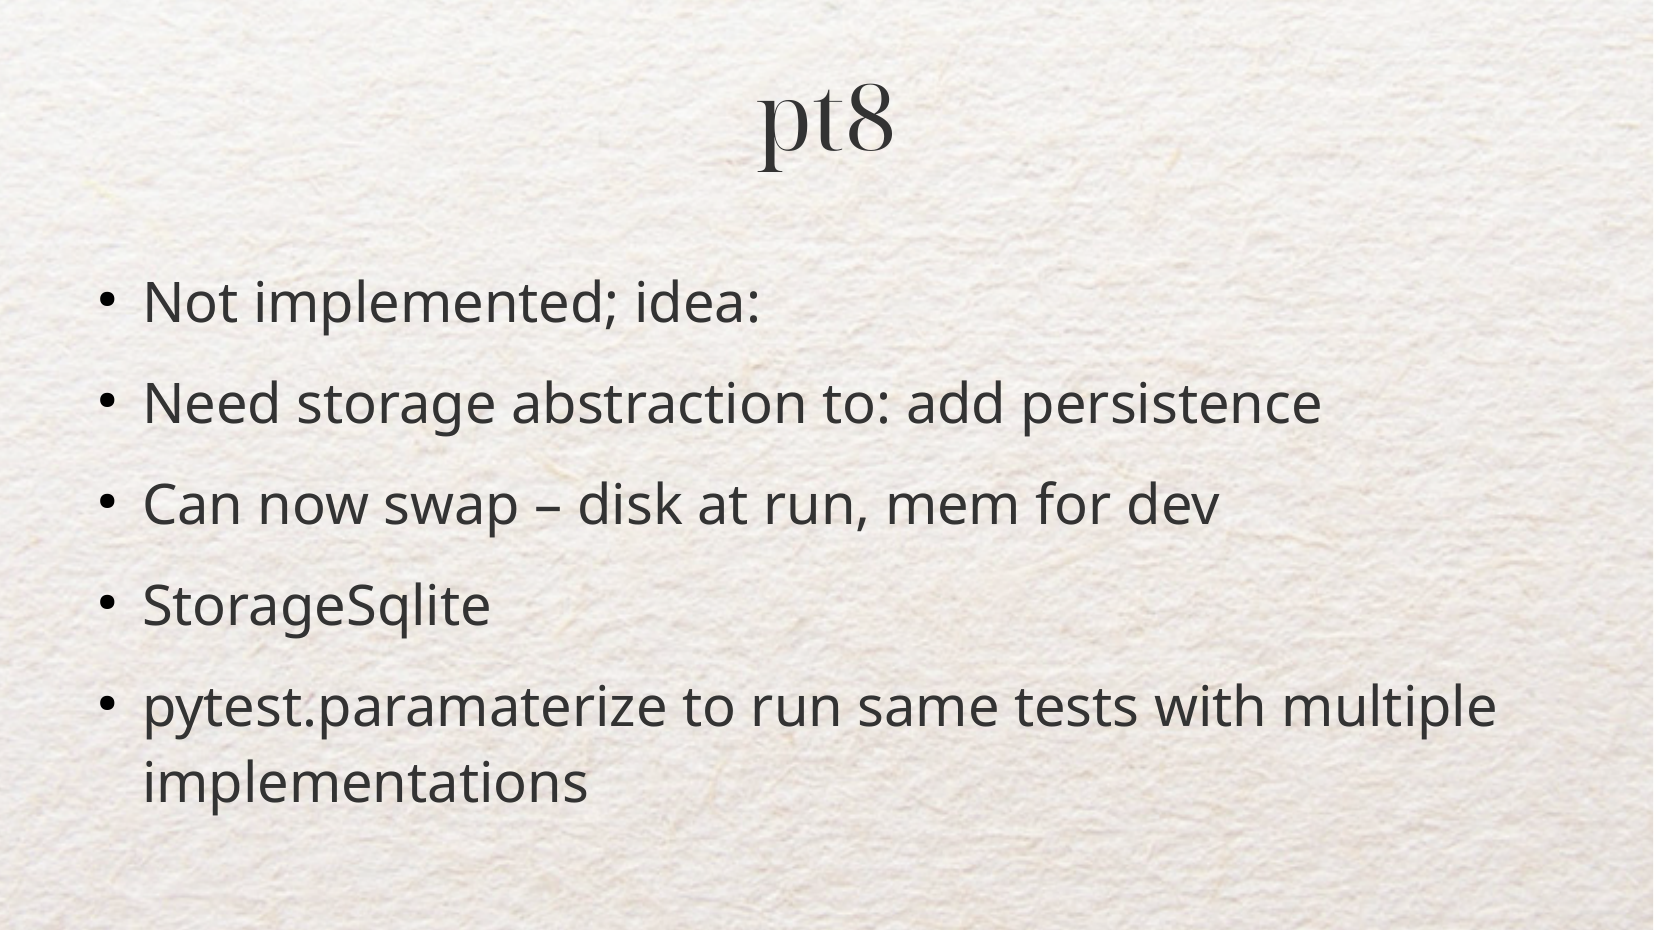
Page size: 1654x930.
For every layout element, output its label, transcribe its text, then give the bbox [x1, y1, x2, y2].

title pt8 [82, 37, 1571, 193]
picture [0, 0, 1654, 930]
list Not implemented; idea: Need storage abstraction to: add persistence Can now swap – disk at run, mem for dev StorageSqlite pytest.paramaterize to run same tests with multiple implementations [82, 262, 1571, 825]
